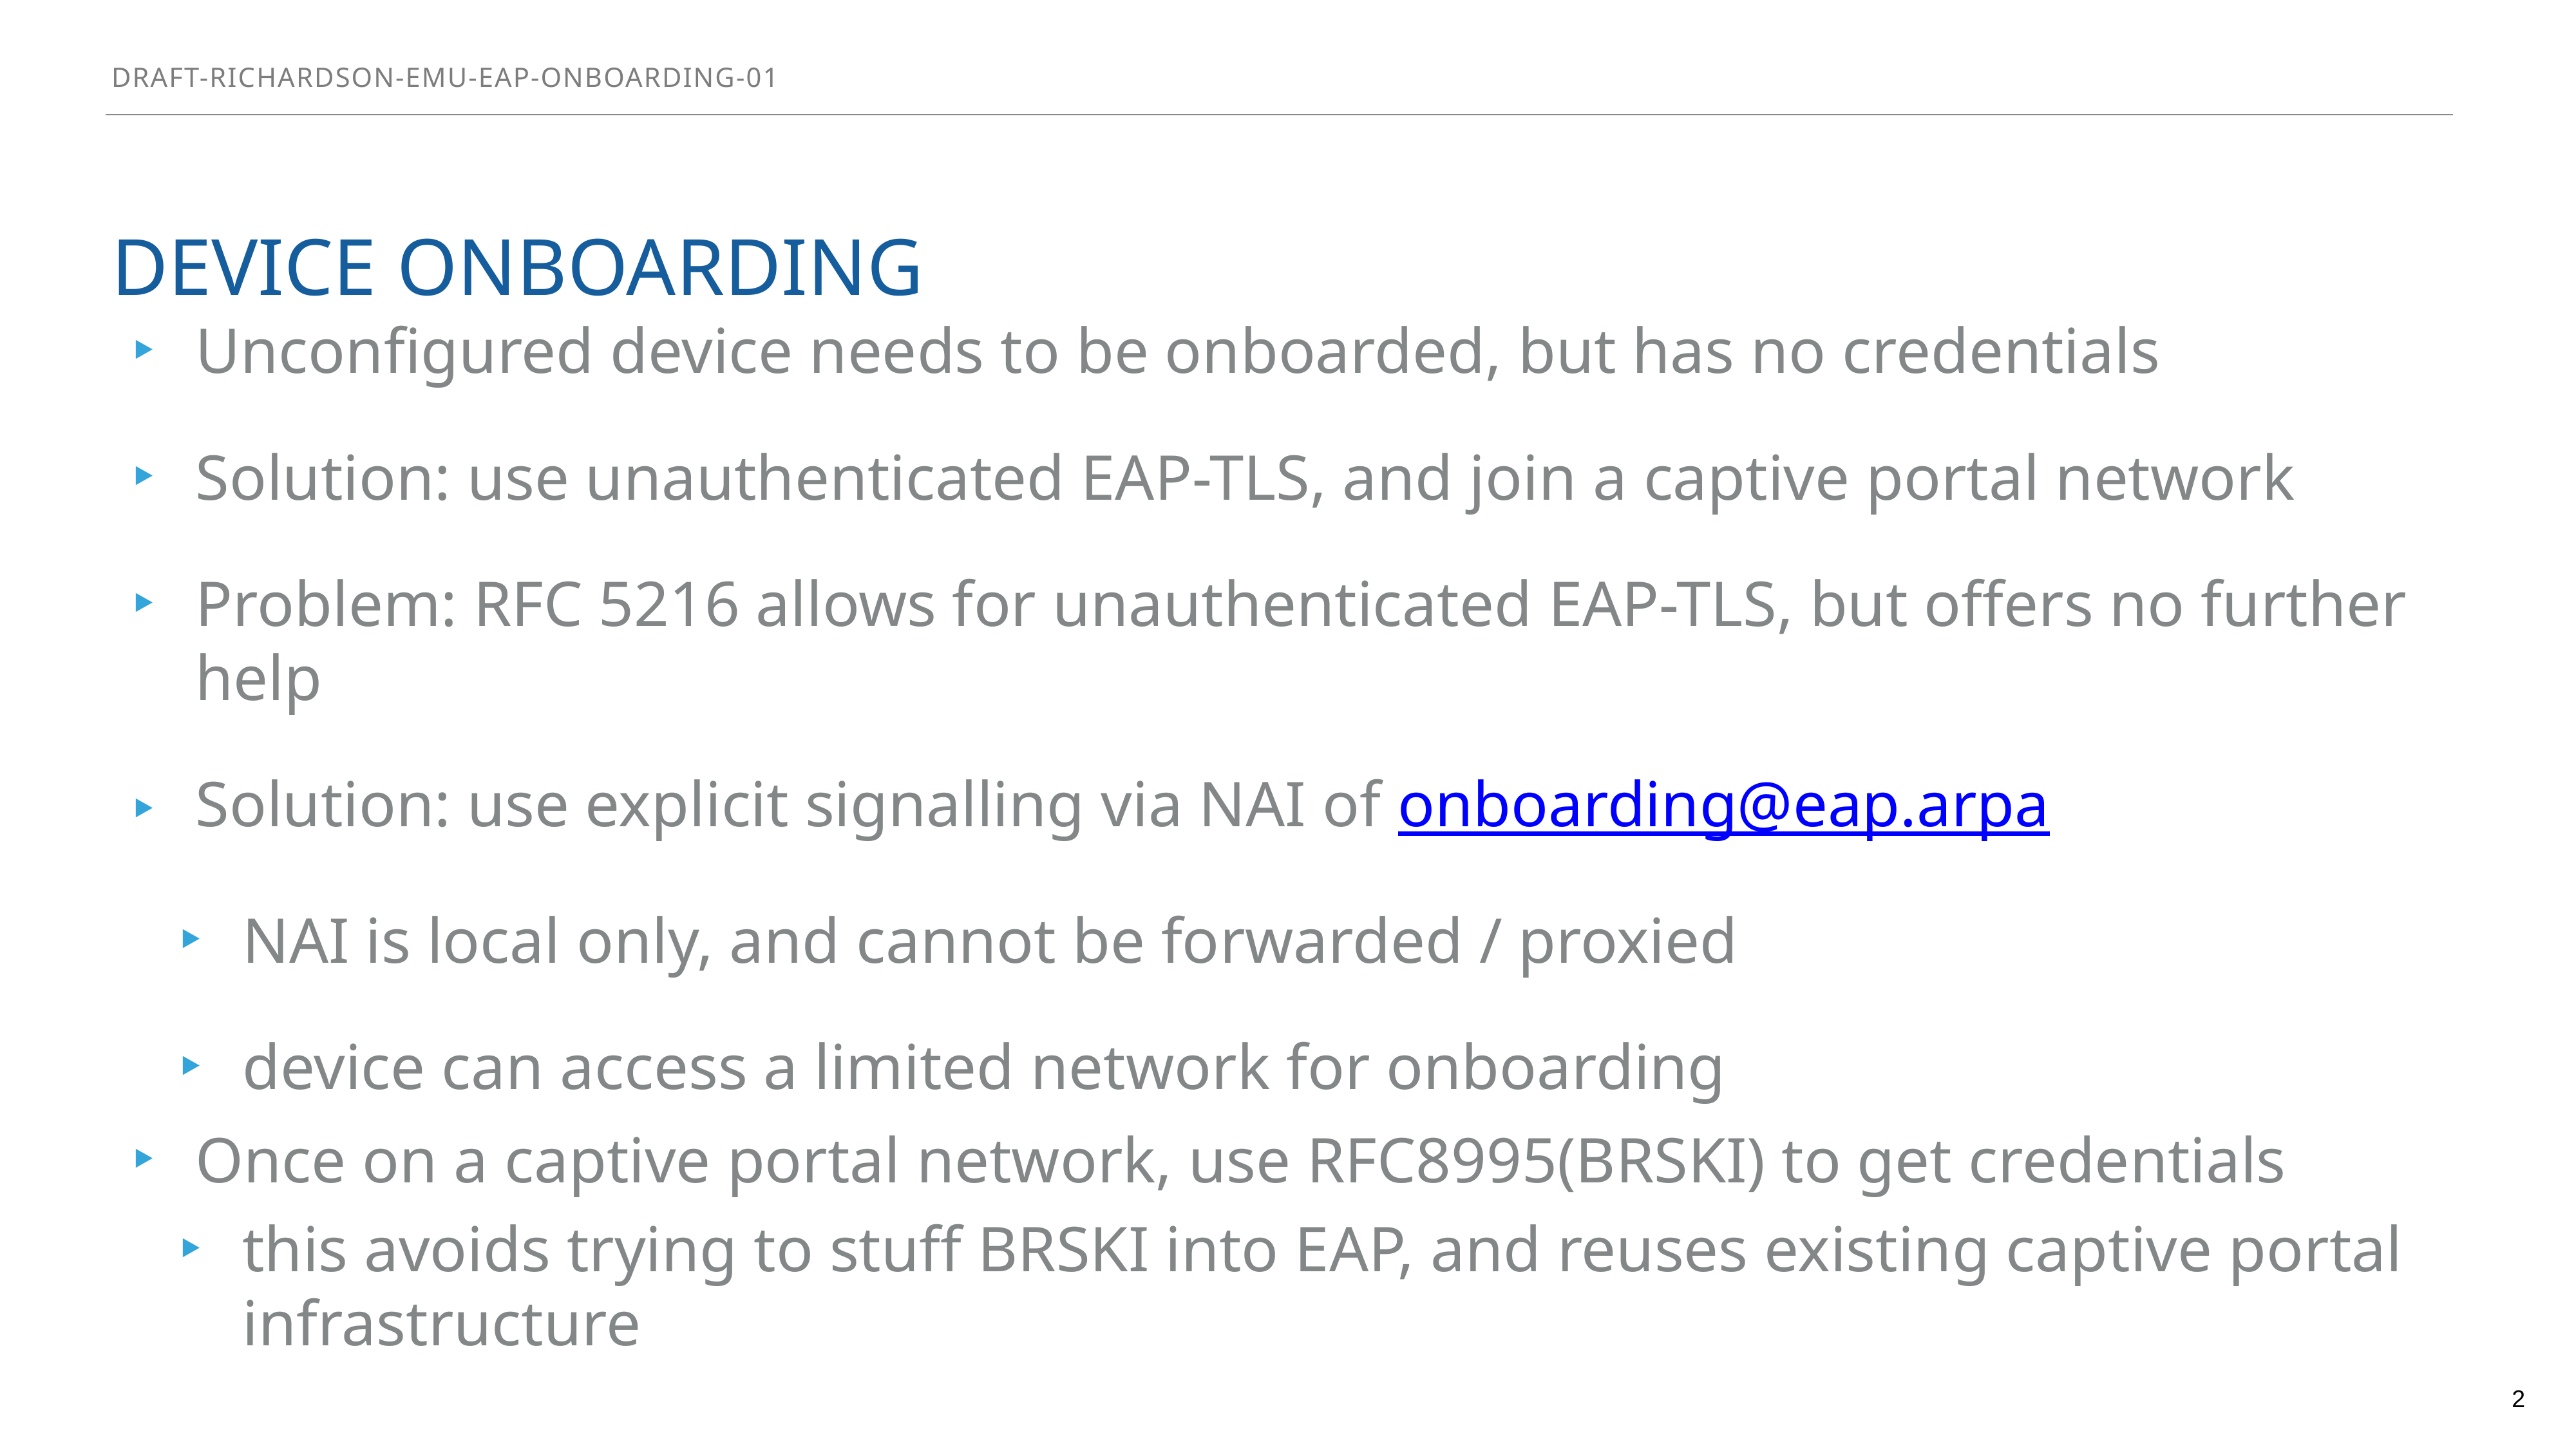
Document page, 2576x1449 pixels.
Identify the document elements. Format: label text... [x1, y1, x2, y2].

list draft-richardson-emu-eap-onboarding-01 [104, 32, 1765, 100]
list Unconfigured device needs to be onboarded, but has no credentials Solution: use unauthenticated EAP-TLS, and join a captive portal network Problem: RFC 5216 allows for unauthenticated EAP-TLS, but offers no further help Solution: use explicit signalling via NAI of onboarding@eap.arpa NAI is local only, and cannot be forwarded / proxied device can access a limited network for onboarding Once on a captive portal network, use RFC8995(BRSKI) to get credentials this avoids trying to stuff BRSKI into EAP, and reuses existing captive portal infrastructure [124, 304, 2472, 1212]
title Device Onboarding [104, 228, 2452, 336]
